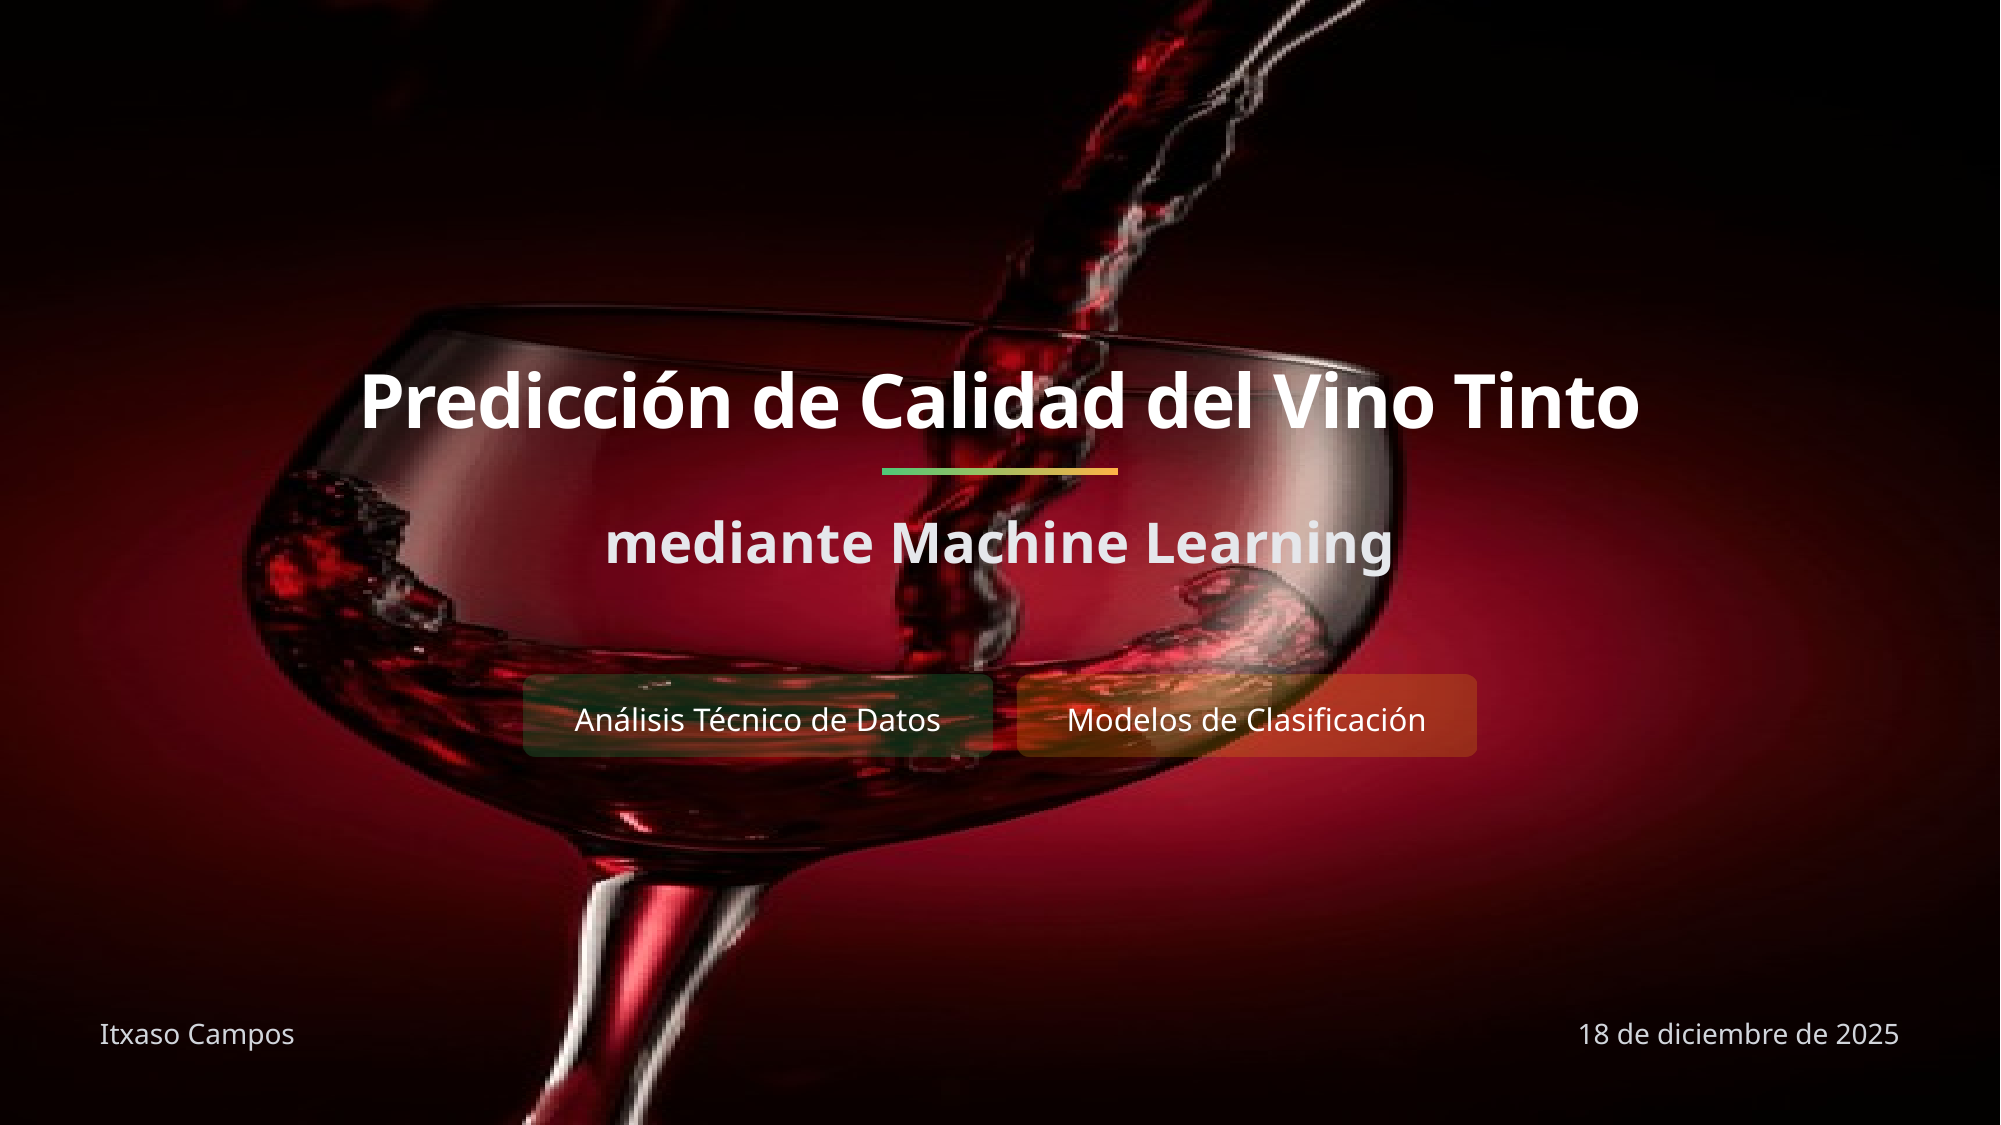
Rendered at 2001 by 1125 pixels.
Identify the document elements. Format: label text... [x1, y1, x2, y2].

text_box 18 de diciembre de 2025 [1476, 1006, 1900, 1050]
text_box Predicción de Calidad del Vino Tinto [124, 368, 1876, 444]
text_box mediante Machine Learning [124, 512, 1876, 575]
text_box Modelos de Clasificación [1016, 693, 1477, 738]
text_box Análisis Técnico de Datos [521, 693, 995, 738]
text_box Itxaso Campos [99, 1006, 565, 1050]
picture [0, 0, 2000, 1125]
